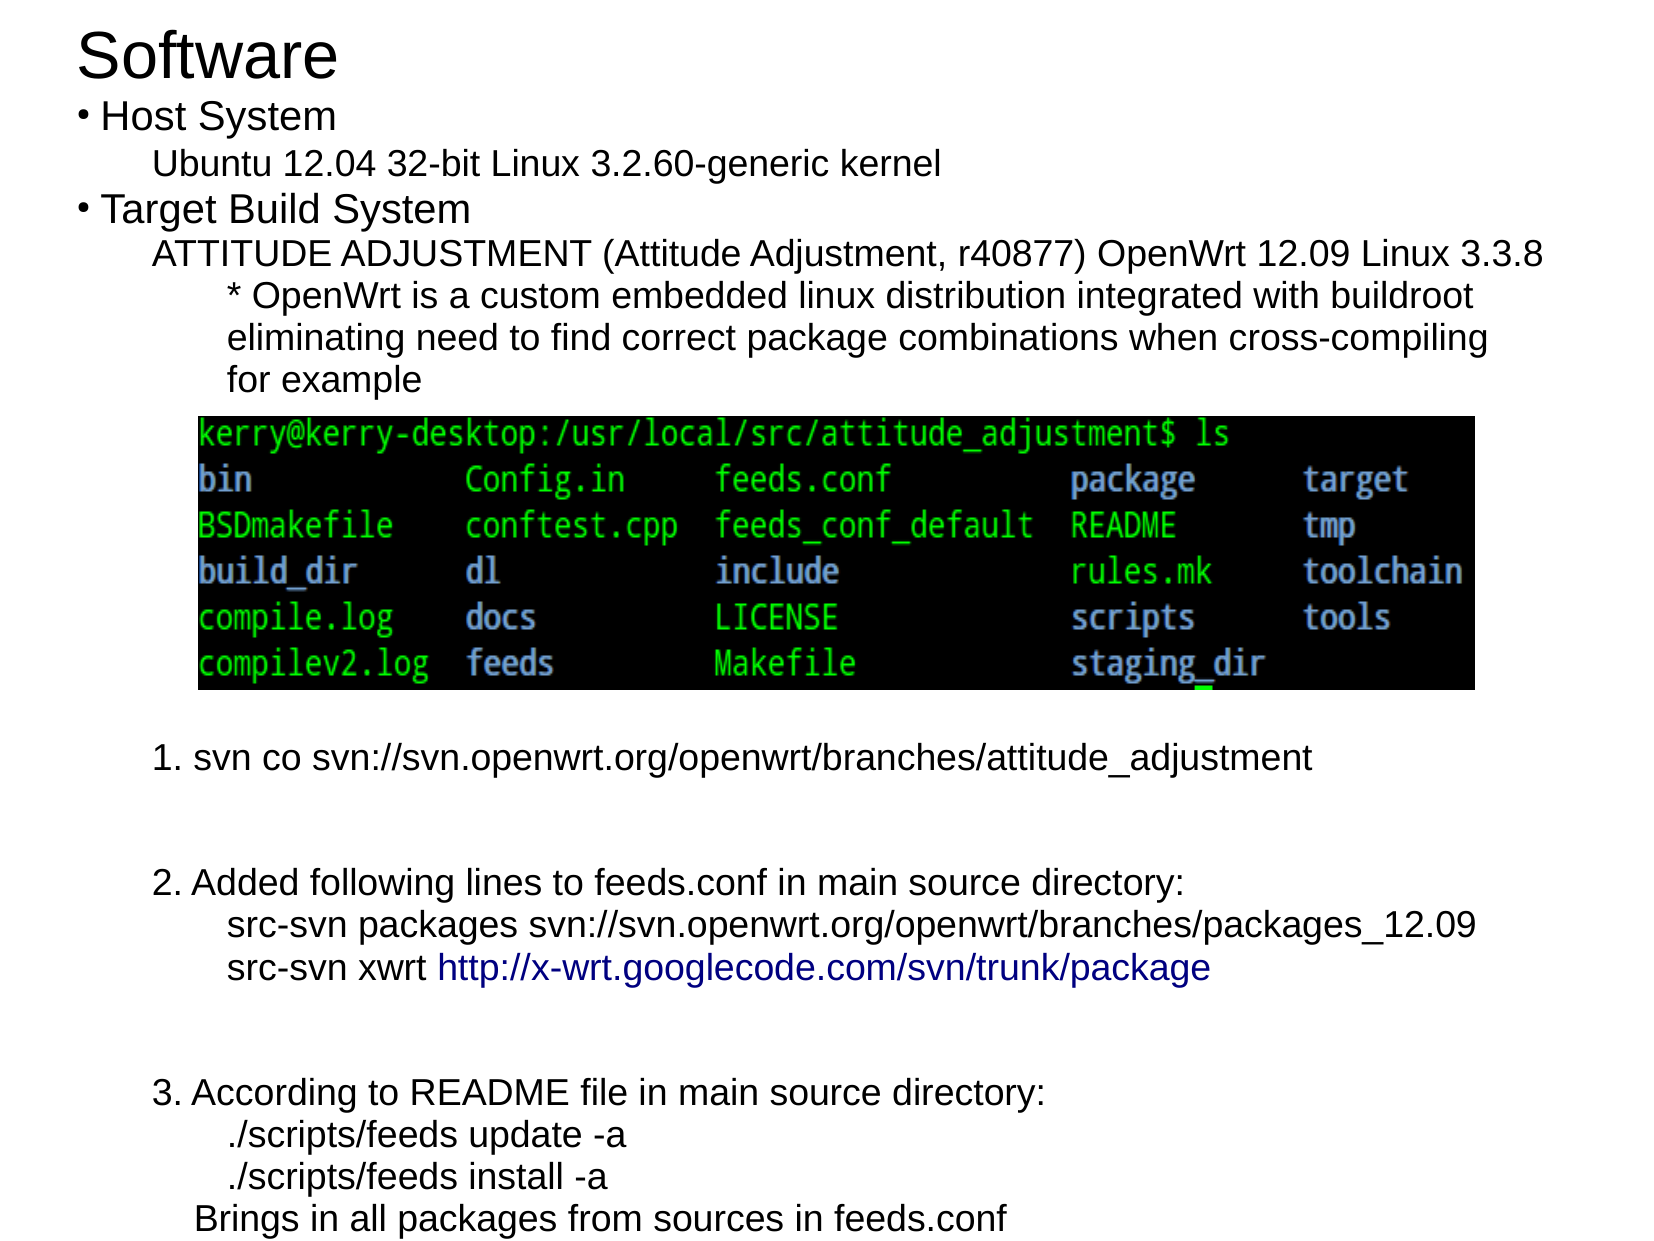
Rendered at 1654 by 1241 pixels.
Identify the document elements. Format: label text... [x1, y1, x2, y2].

picture [198, 416, 1475, 691]
subtitle Software Host System Ubuntu 12.04 32-bit Linux 3.2.60-generic kernel Target Build System ATTITUDE ADJUSTMENT (Attitude Adjustment, r40877) OpenWrt 12.09 Linux 3.3.8 * OpenWrt is a custom embedded linux distribution integrated with buildroot eliminating need to find correct package combinations when cross-compiling for example 1. svn co svn://svn.openwrt.org/openwrt/branches/attitude_adjustment 2. Added following lines to feeds.conf in main source directory: src-svn packages svn://svn.openwrt.org/openwrt/branches/packages_12.09 src-svn xwrt http://x-wrt.googlecode.com/svn/trunk/package 3. According to README file in main source directory: ./scripts/feeds update -a ./scripts/feeds install -a Brings in all packages from sources in feeds.conf [76, 0, 1565, 1216]
